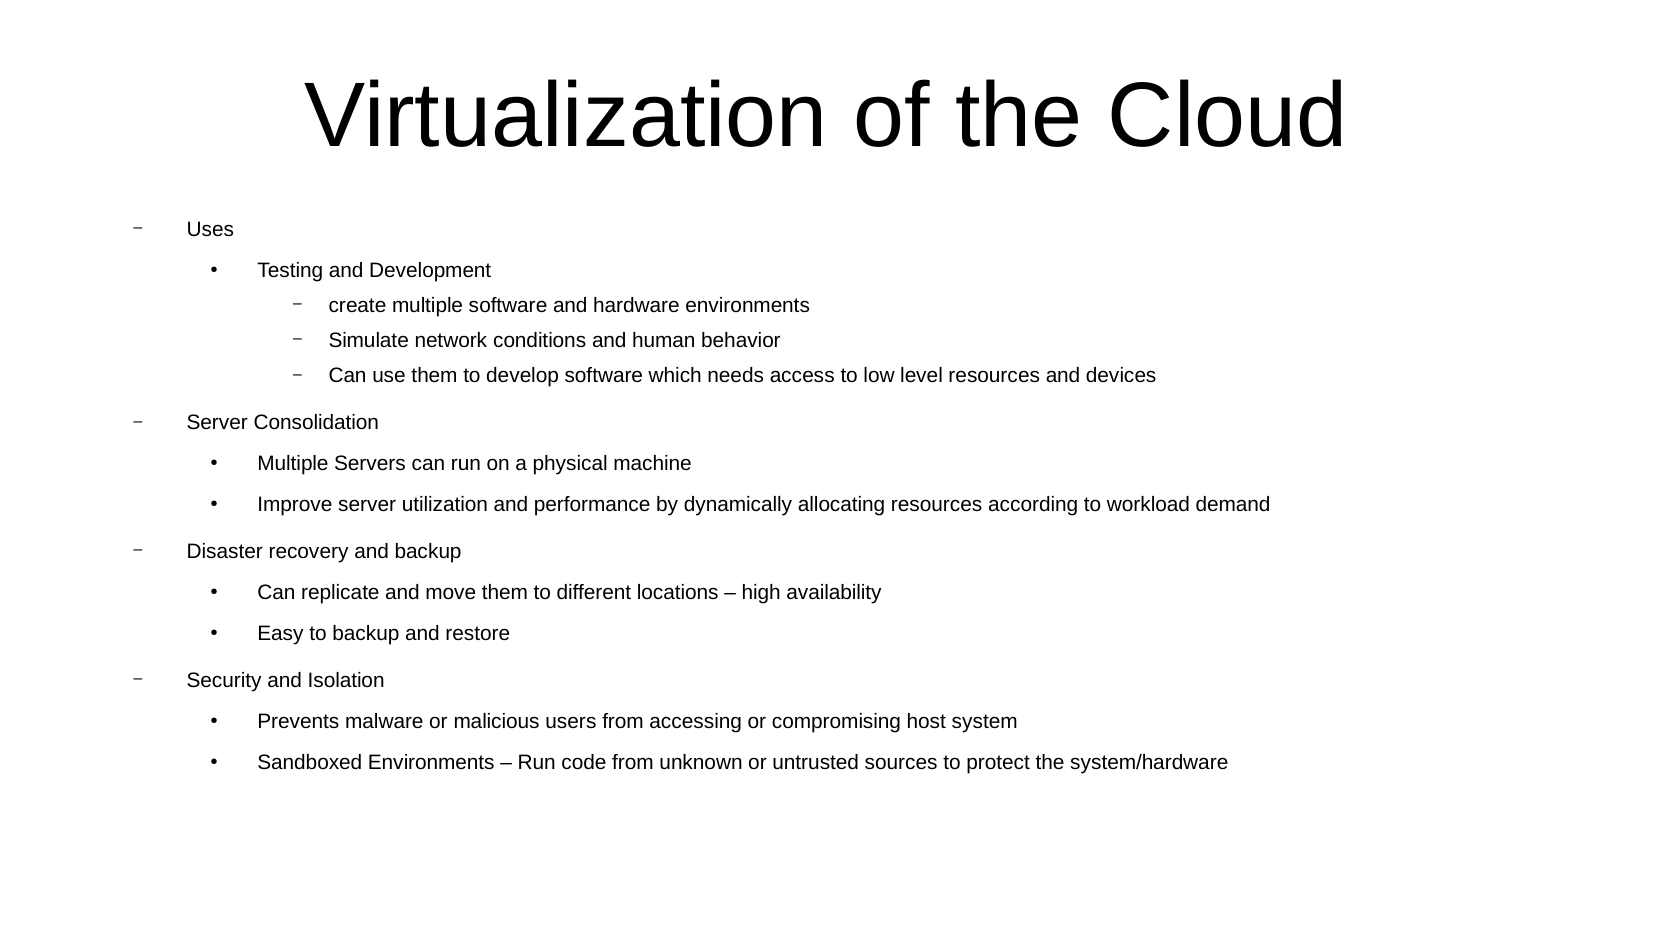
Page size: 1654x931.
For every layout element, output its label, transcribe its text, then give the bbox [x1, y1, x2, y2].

list Uses Testing and Development create multiple software and hardware environments Simulate network conditions and human behavior Can use them to develop software which needs access to low level resources and devices Server Consolidation Multiple Servers can run on a physical machine Improve server utilization and performance by dynamically allocating resources according to workload demand Disaster recovery and backup Can replicate and move them to different locations – high availability Easy to backup and restore Security and Isolation Prevents malware or malicious users from accessing or compromising host system Sandboxed Environments – Run code from unknown or untrusted sources to protect the system/hardware [45, 217, 1571, 901]
title Virtualization of the Cloud [82, 37, 1571, 193]
